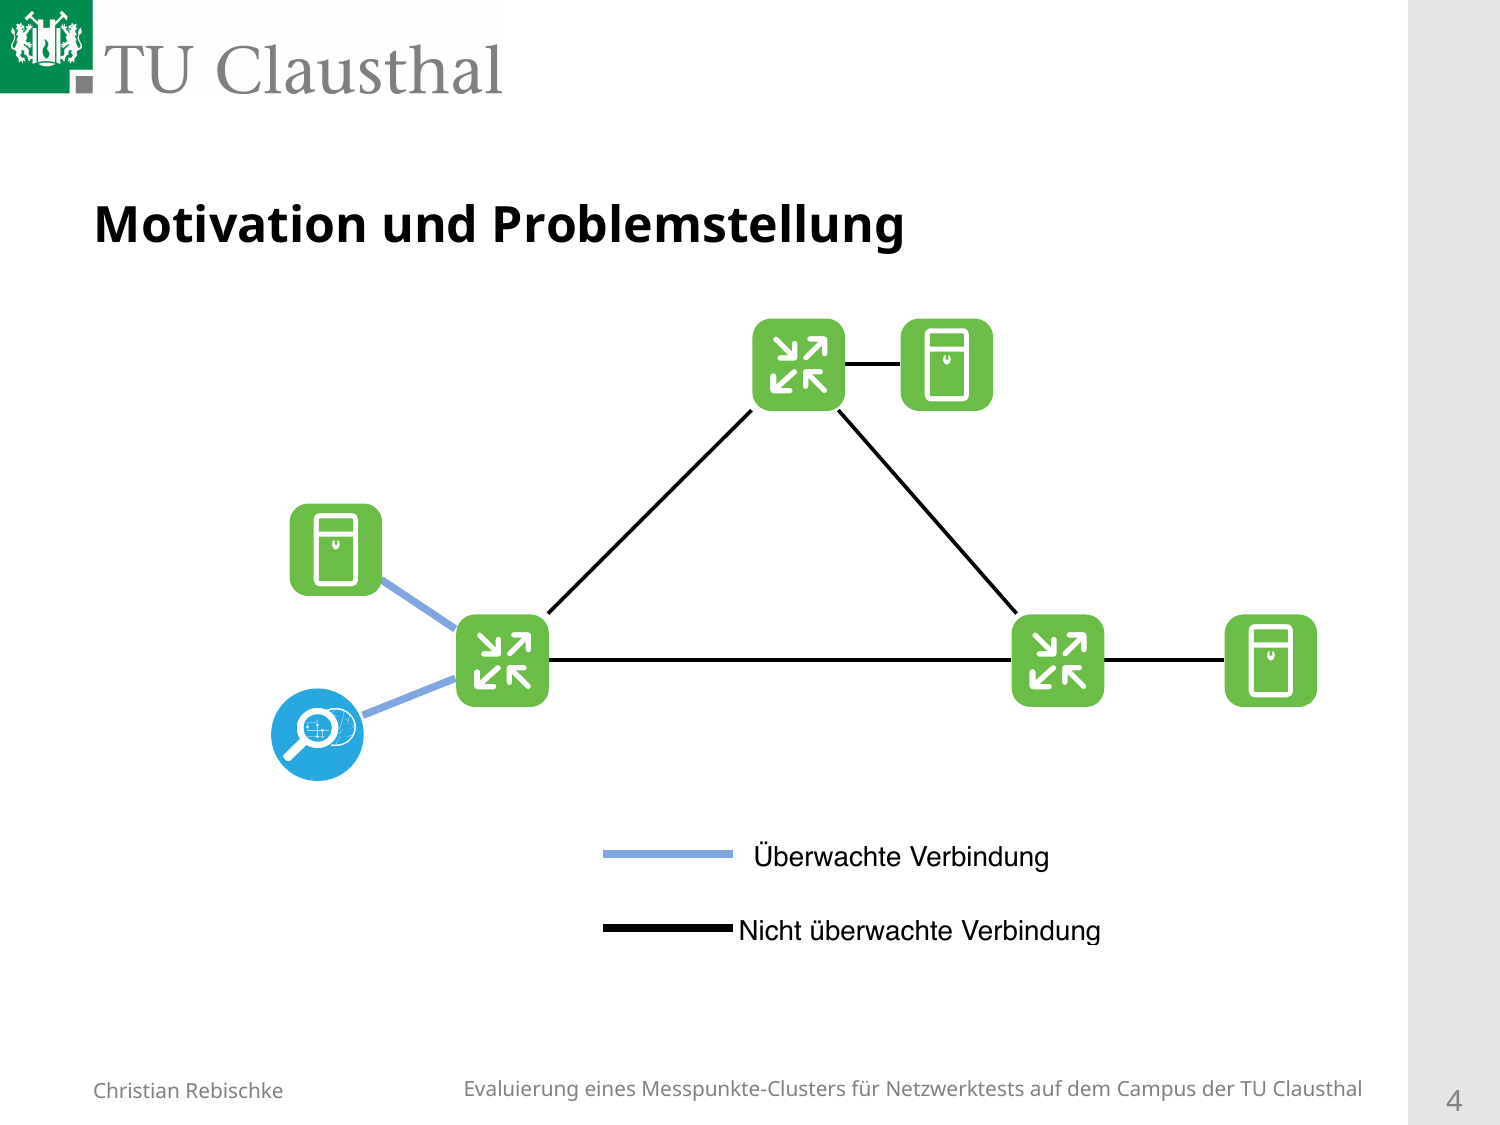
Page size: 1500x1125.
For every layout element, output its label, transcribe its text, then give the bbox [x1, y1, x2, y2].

title Motivation und Problemstellung [79, 184, 1375, 279]
picture [0, 0, 502, 94]
picture [112, 280, 1345, 949]
